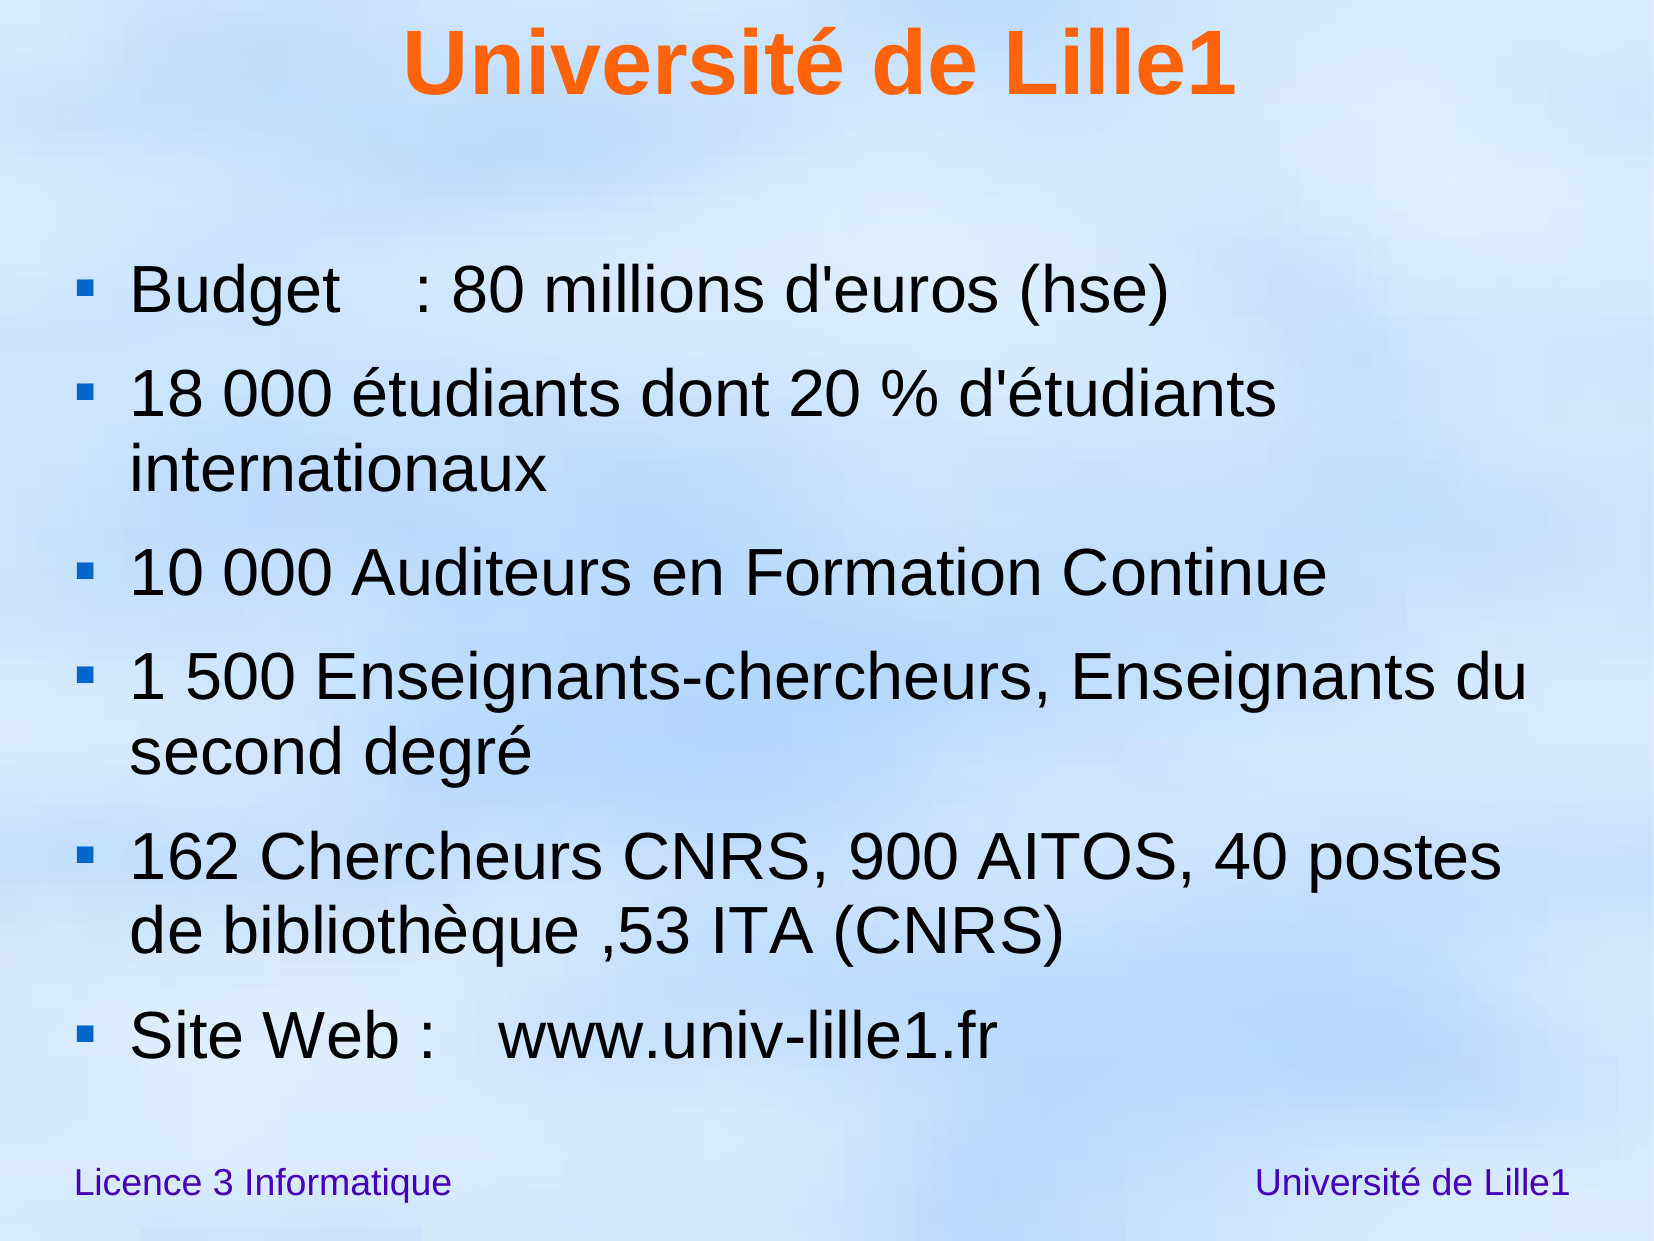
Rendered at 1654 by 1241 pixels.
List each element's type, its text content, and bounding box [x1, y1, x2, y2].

list Budget : 80 millions d'euros (hse) 18 000 étudiants dont 20 % d'étudiants internationaux 10 000 Auditeurs en Formation Continue 1 500 Enseignants-chercheurs, Enseignants du second degré 162 Chercheurs CNRS, 900 AITOS, 40 postes de bibliothèque ,53 ITA (CNRS) Site Web : www.univ-lille1.fr [59, 147, 1548, 1123]
title Université de Lille1 [76, 7, 1565, 119]
text_box Licence 3 Informatique Université de Lille1 [59, 1153, 1625, 1211]
picture [0, 0, 1654, 1241]
